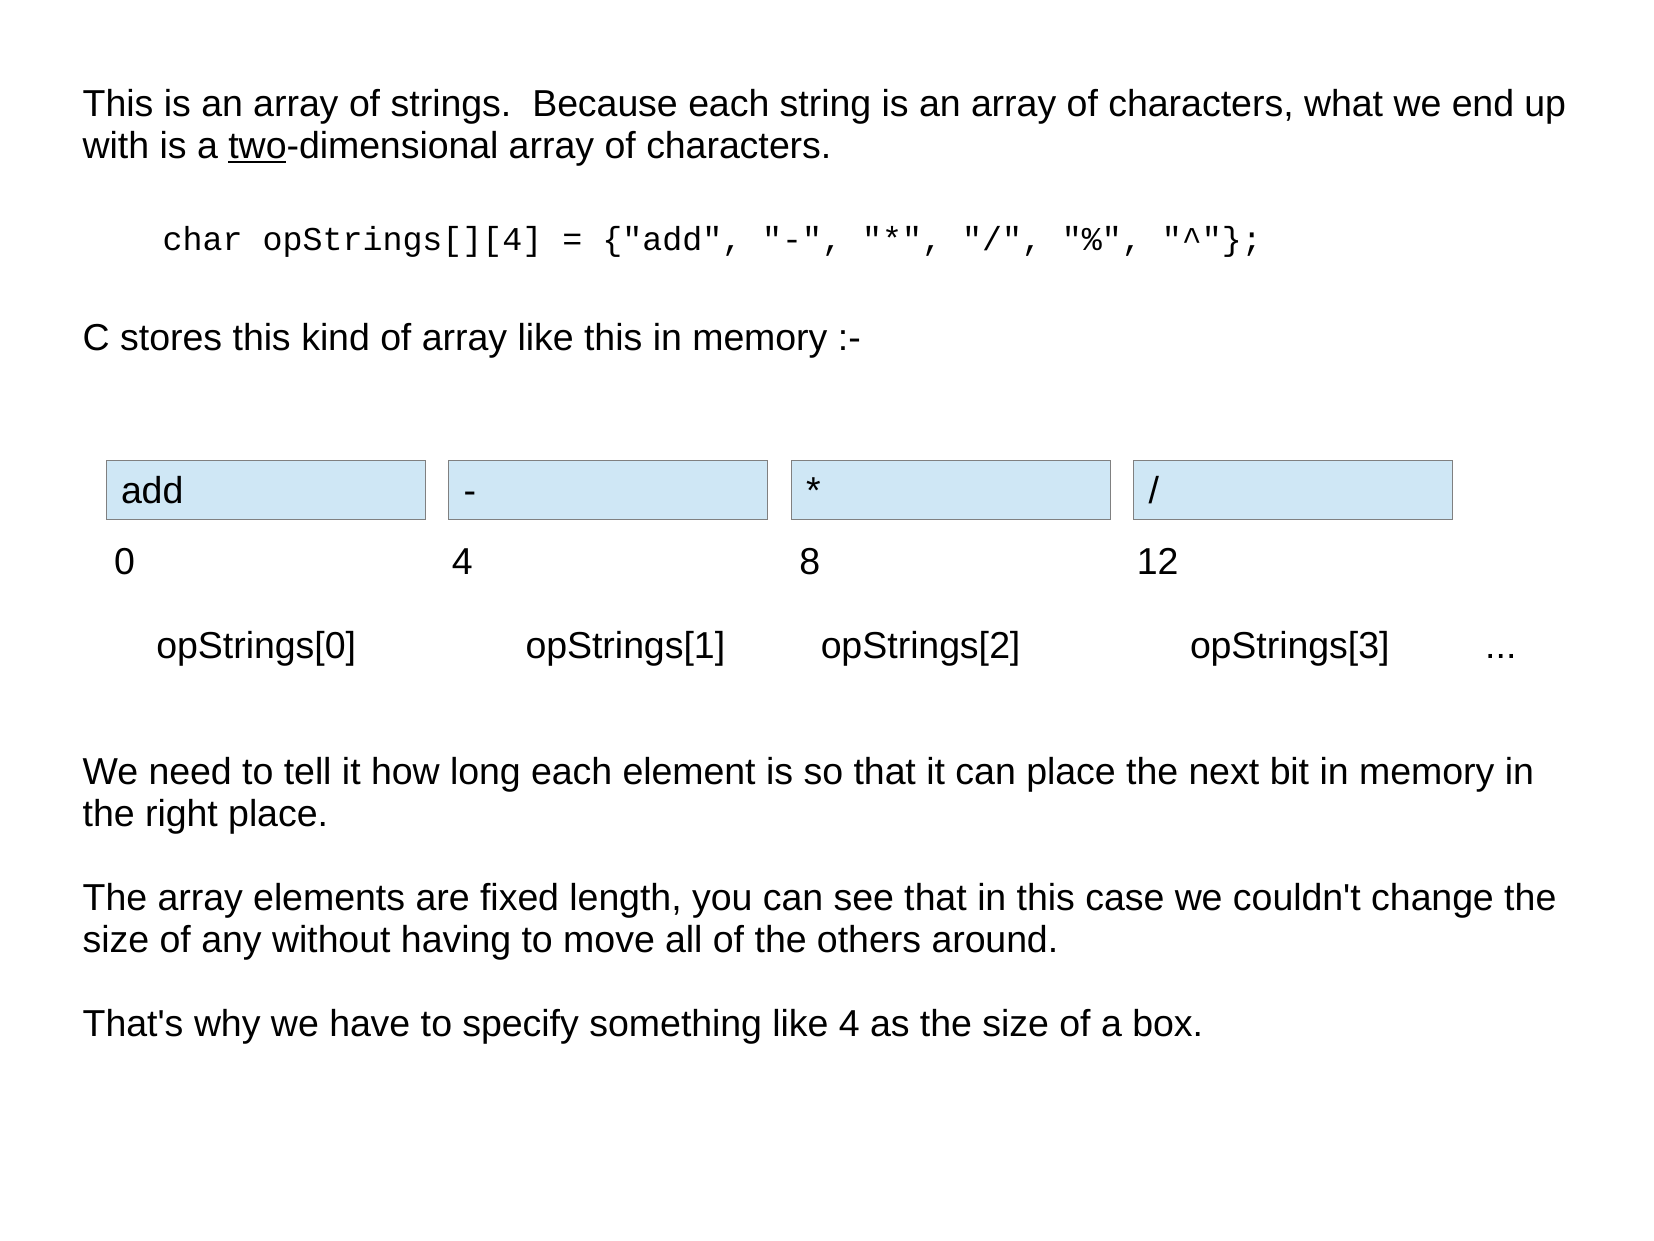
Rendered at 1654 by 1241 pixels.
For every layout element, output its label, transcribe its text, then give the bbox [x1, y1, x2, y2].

text_box - [448, 460, 768, 520]
text_box * [791, 460, 1111, 520]
text_box / [1133, 460, 1453, 520]
text_box add [106, 460, 426, 520]
subtitle This is an array of strings. Because each string is an array of characters, what we end up with is a two-dimensional array of characters. char opStrings[][4] = {"add", "-", "*", "/", "%", "^"}; C stores this kind of array like this in memory :- 0 4 8 12 opStrings[0] opStrings[1] opStrings[2] opStrings[3] ... We need to tell it how long each element is so that it can place the next bit in memory in the right place. The array elements are fixed length, you can see that in this case we couldn't change the size of any without having to move all of the others around. That's why we have to specify something like 4 as the size of a box. [82, 82, 1583, 1158]
